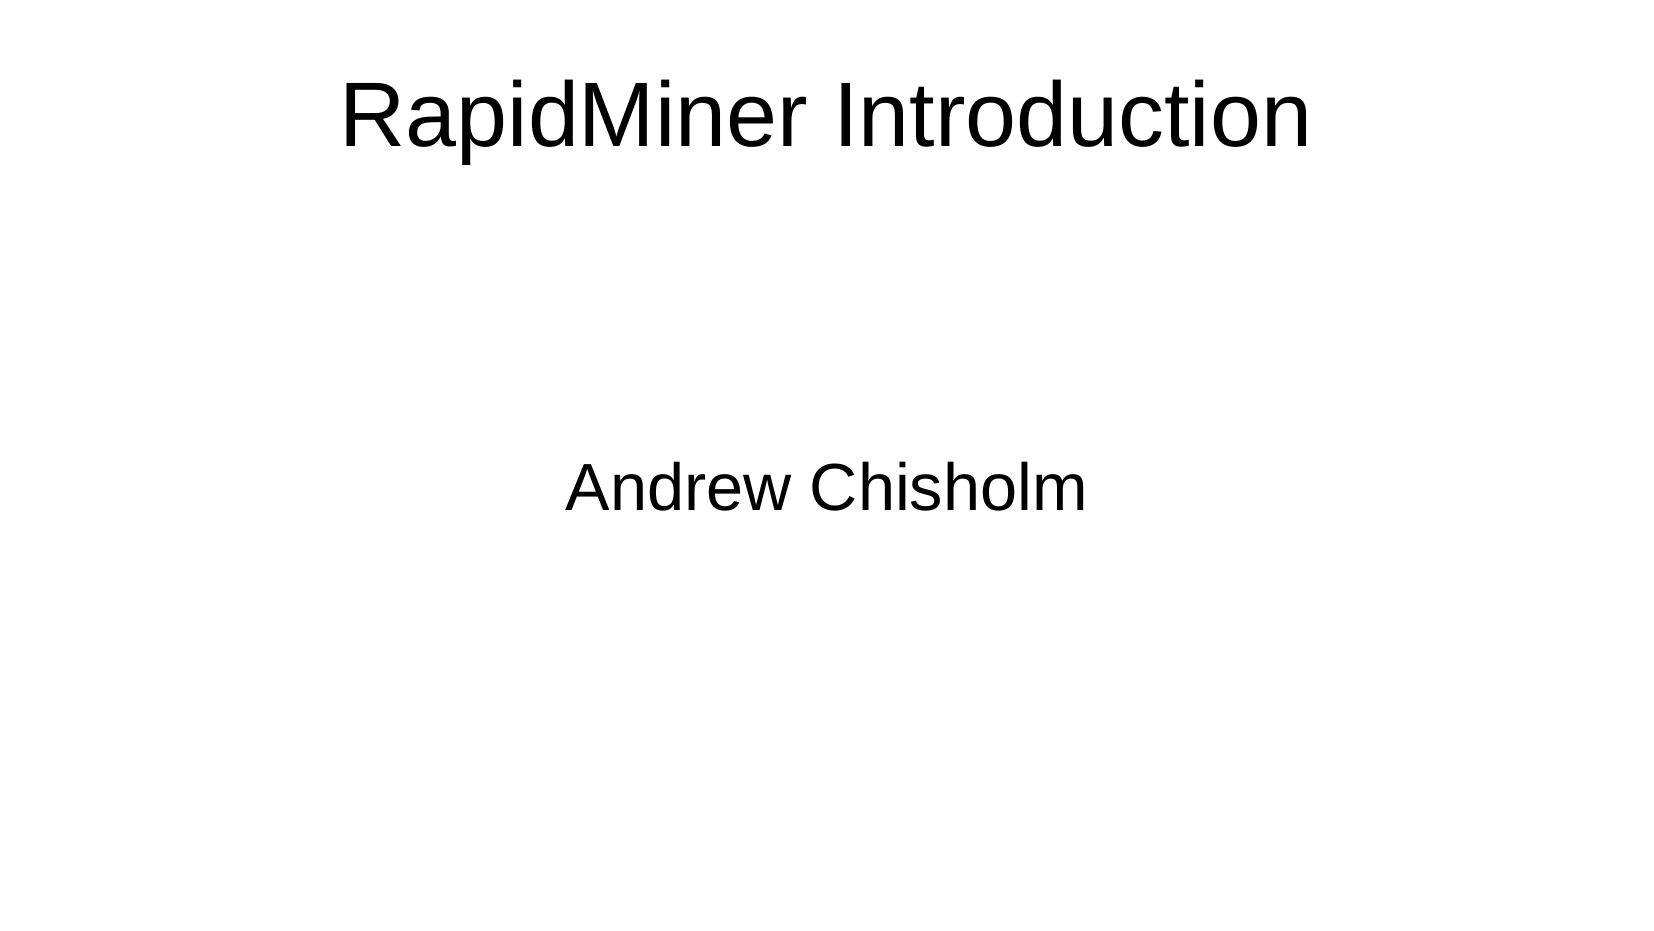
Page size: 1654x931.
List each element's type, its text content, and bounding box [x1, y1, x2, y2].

subtitle Andrew Chisholm [82, 217, 1571, 758]
title RapidMiner Introduction [82, 37, 1571, 193]
